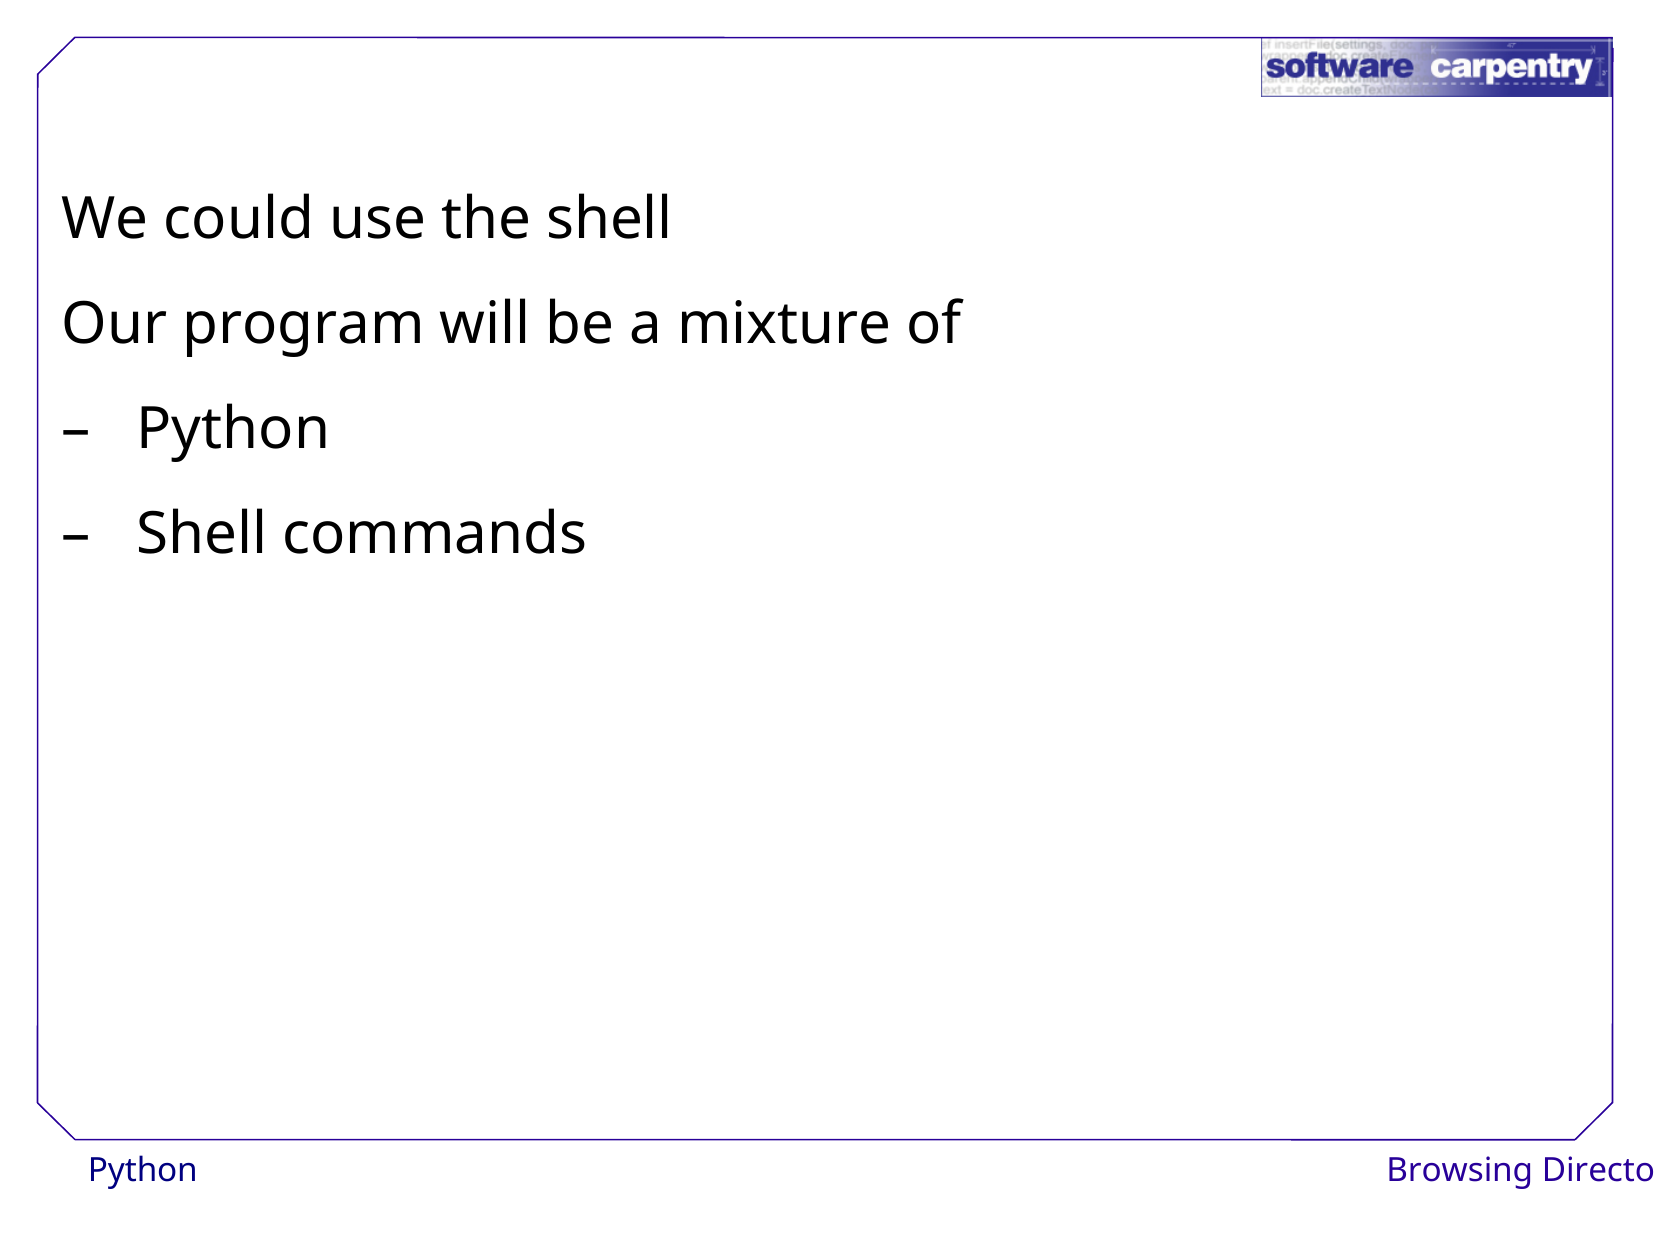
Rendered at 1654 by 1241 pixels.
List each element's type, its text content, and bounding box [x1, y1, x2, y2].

picture [1261, 39, 1613, 97]
text_box We could use the shell Our program will be a mixture of – Python – Shell commands [46, 137, 1127, 574]
